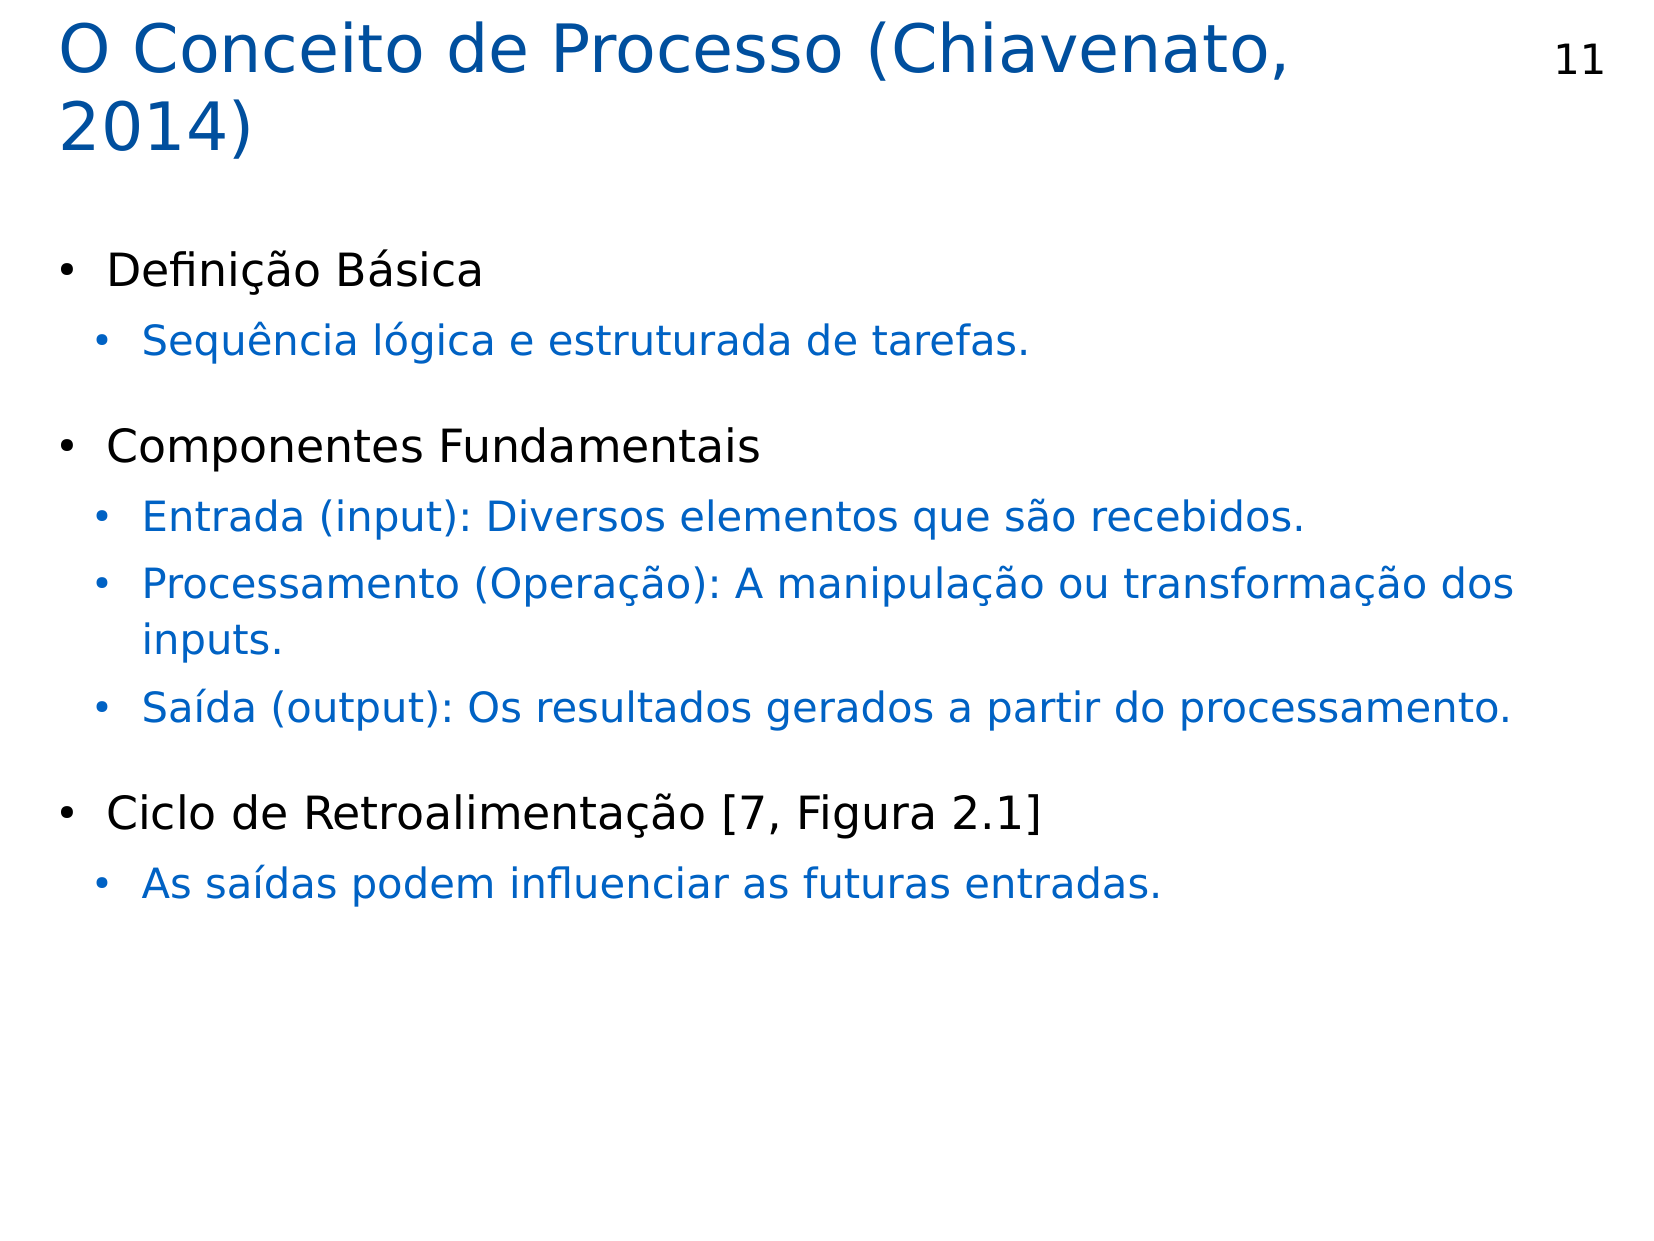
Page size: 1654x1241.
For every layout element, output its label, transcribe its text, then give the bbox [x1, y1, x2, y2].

list Definição Básica Sequência lógica e estruturada de tarefas. Componentes Fundamentais Entrada (input): Diversos elementos que são recebidos. Processamento (Operação): A manipulação ou transformação dos inputs. Saída (output): Os resultados gerados a partir do processamento. Ciclo de Retroalimentação [7, Figura 2.1] As saídas podem influenciar as futuras entradas. [59, 236, 1595, 1211]
title O Conceito de Processo (Chiavenato, 2014) [59, 10, 1506, 167]
